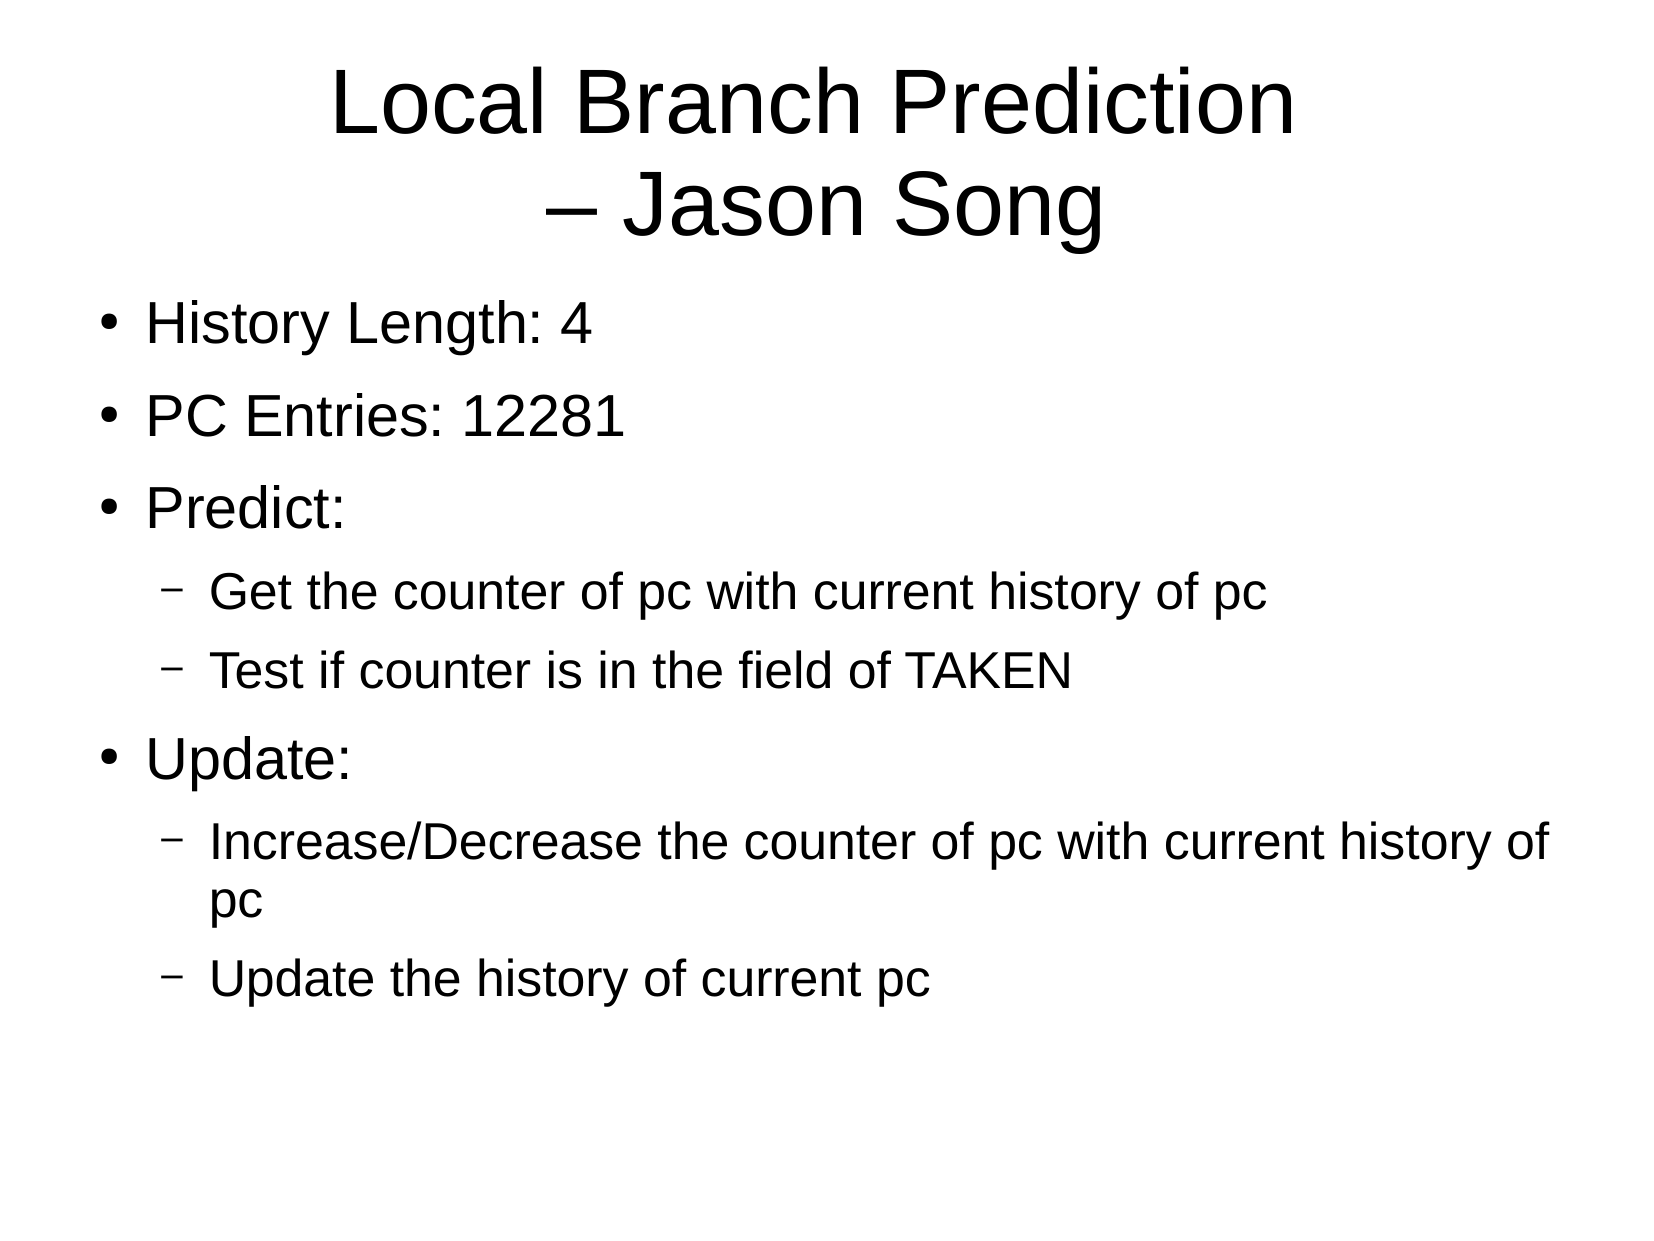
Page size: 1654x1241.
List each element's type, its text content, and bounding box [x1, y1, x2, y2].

list History Length: 4 PC Entries: 12281 Predict: Get the counter of pc with current history of pc Test if counter is in the field of TAKEN Update: Increase/Decrease the counter of pc with current history of pc Update the history of current pc [82, 290, 1571, 1010]
title Local Branch Prediction – Jason Song [82, 49, 1571, 257]
